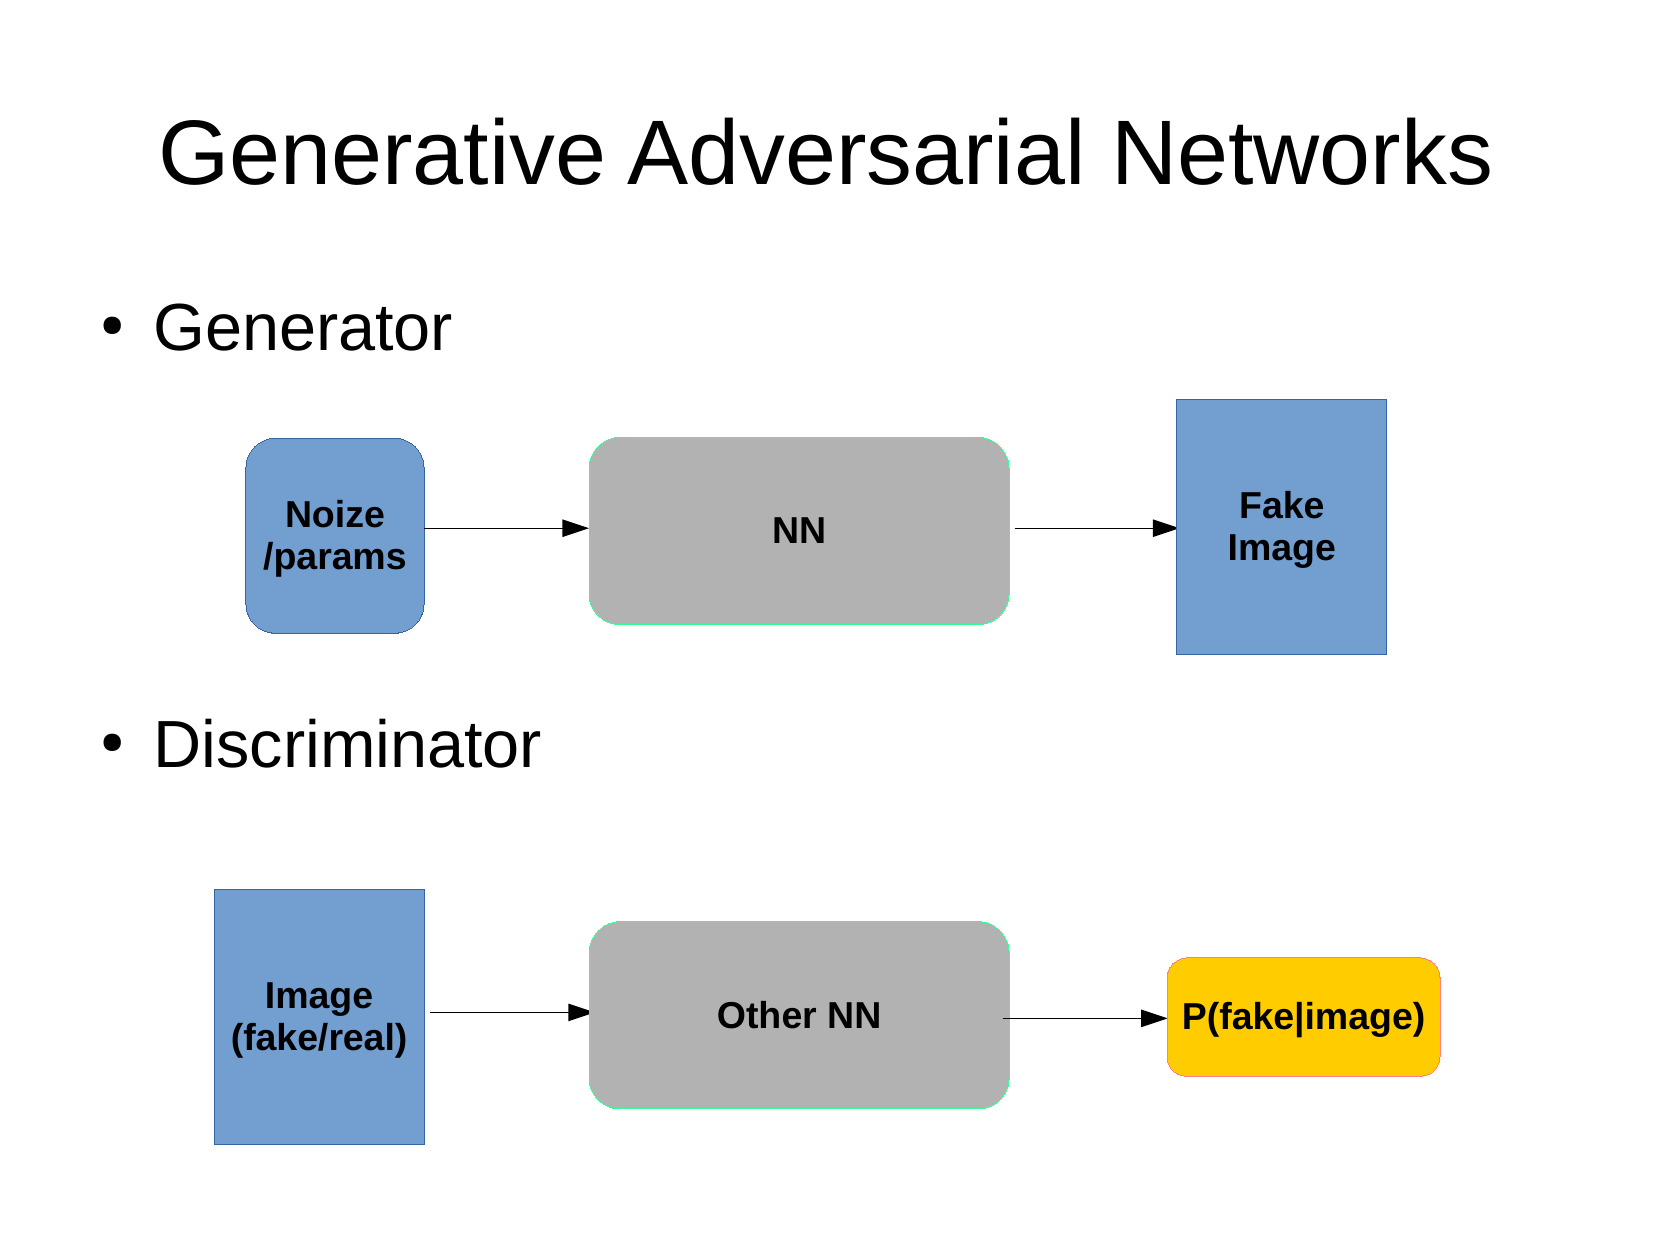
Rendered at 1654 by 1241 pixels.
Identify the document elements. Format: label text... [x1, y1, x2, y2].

text_box Noize /params [245, 438, 425, 634]
title Generative Adversarial Networks [82, 49, 1571, 257]
text_box Fake Image [1176, 399, 1387, 655]
text_box NN [589, 437, 1010, 625]
text_box Image (fake/real) [214, 889, 425, 1145]
list Generator Discriminator [82, 290, 1571, 1010]
text_box P(fake|image) [1167, 957, 1441, 1077]
text_box Other NN [589, 921, 1010, 1109]
